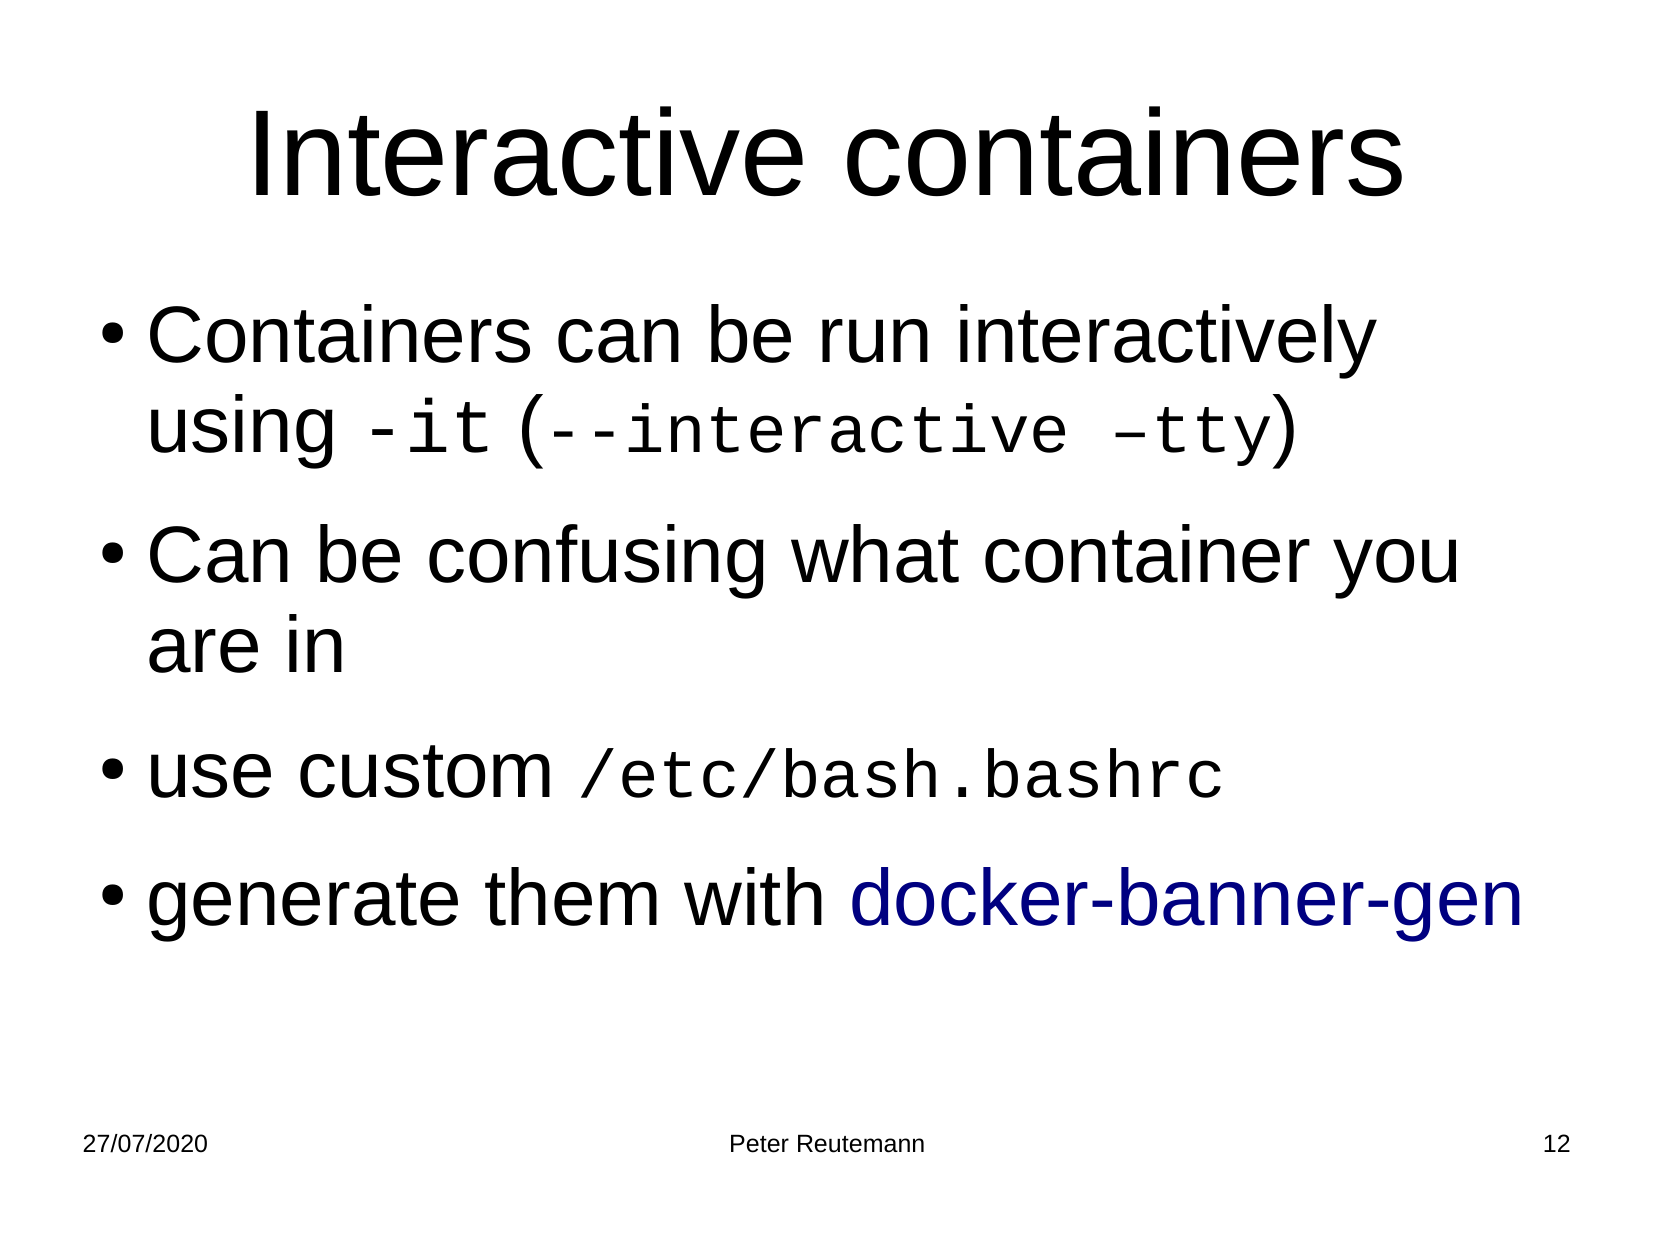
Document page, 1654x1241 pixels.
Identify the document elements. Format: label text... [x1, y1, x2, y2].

list Containers can be run interactively using -it (--interactive –tty) Can be confusing what container you are in use custom /etc/bash.bashrc generate them with docker-banner-gen [82, 290, 1571, 1010]
title Interactive containers [82, 49, 1571, 257]
